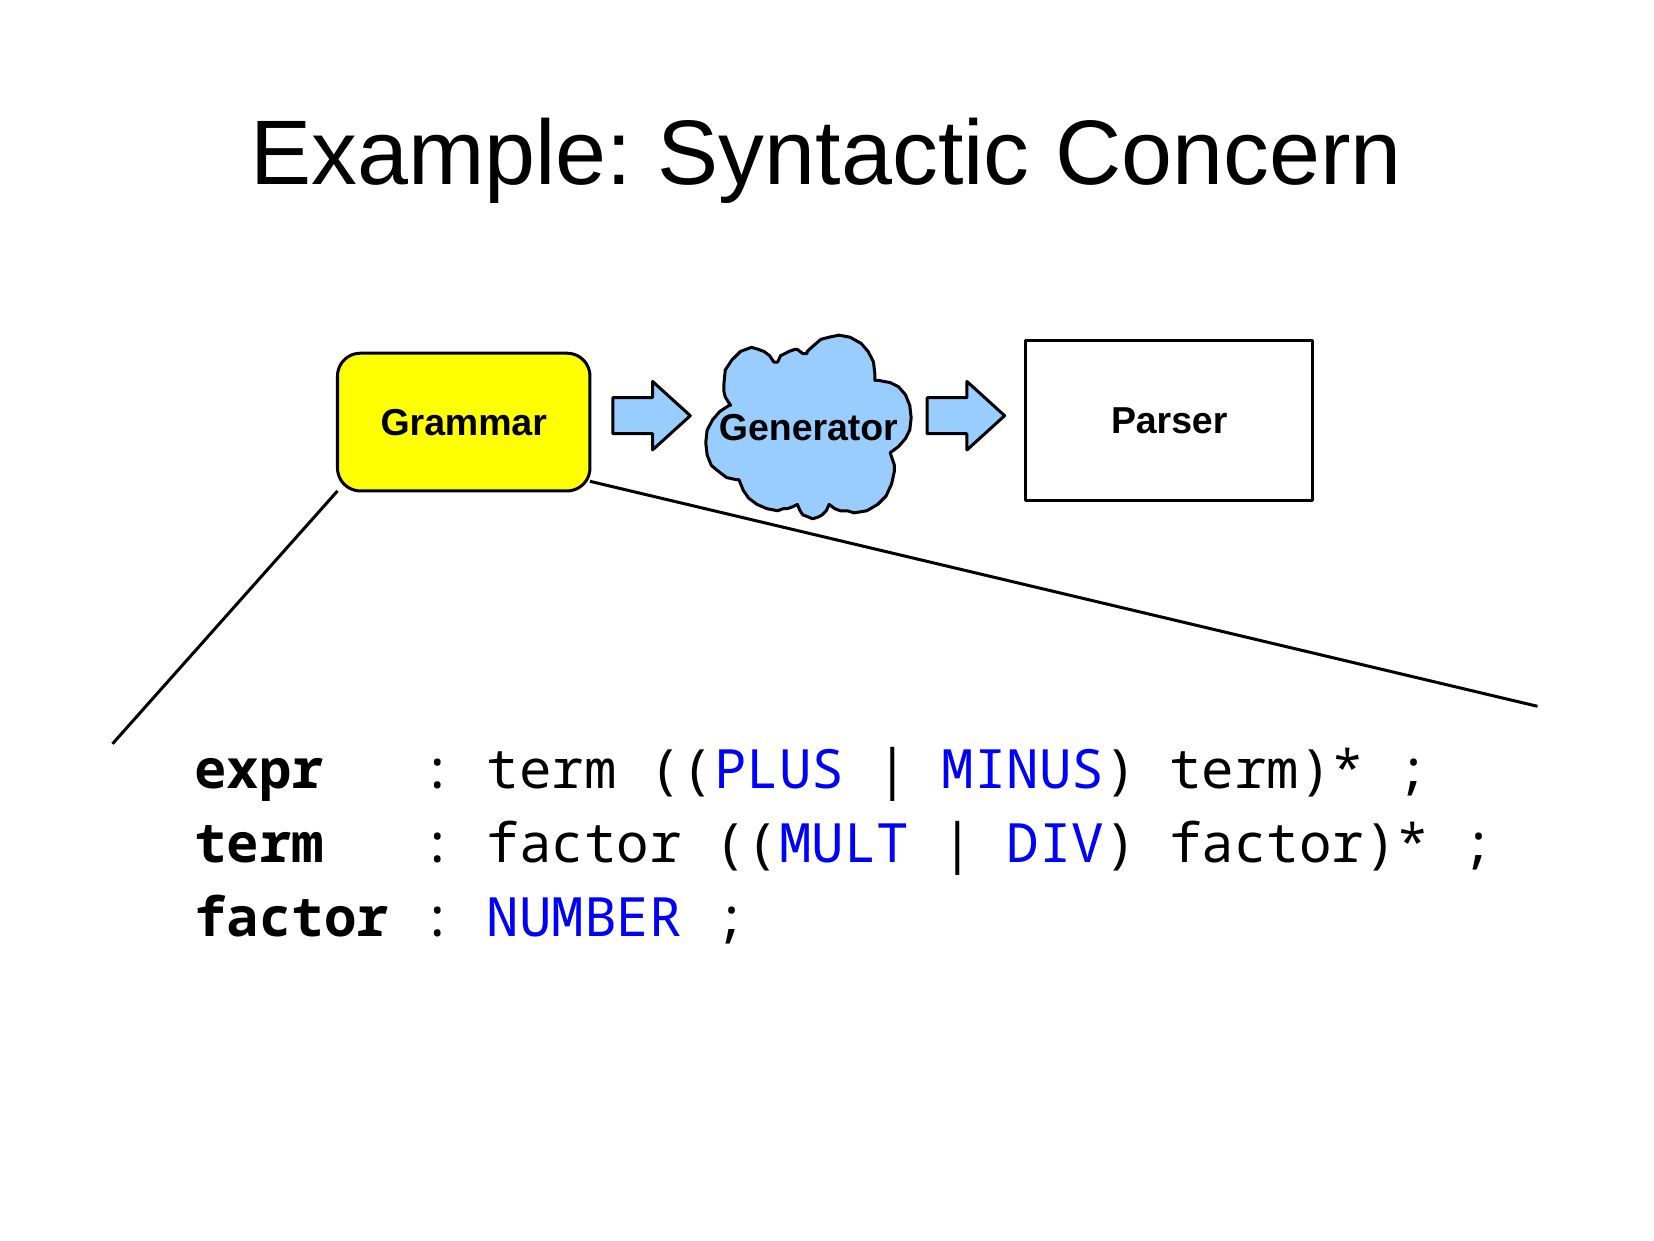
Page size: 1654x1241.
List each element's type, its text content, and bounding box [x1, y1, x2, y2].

text_box Generator [705, 335, 912, 519]
text_box Parser [1025, 340, 1313, 501]
title Example: Syntactic Concern [82, 56, 1571, 250]
text_box Grammar [337, 353, 590, 491]
text_box expr : term ((PLUS | MINUS) term)* ; term : factor ((MULT | DIV) factor)* ; factor : NUMBER ; [179, 723, 1568, 995]
text_box [927, 381, 1005, 450]
text_box [612, 381, 691, 450]
